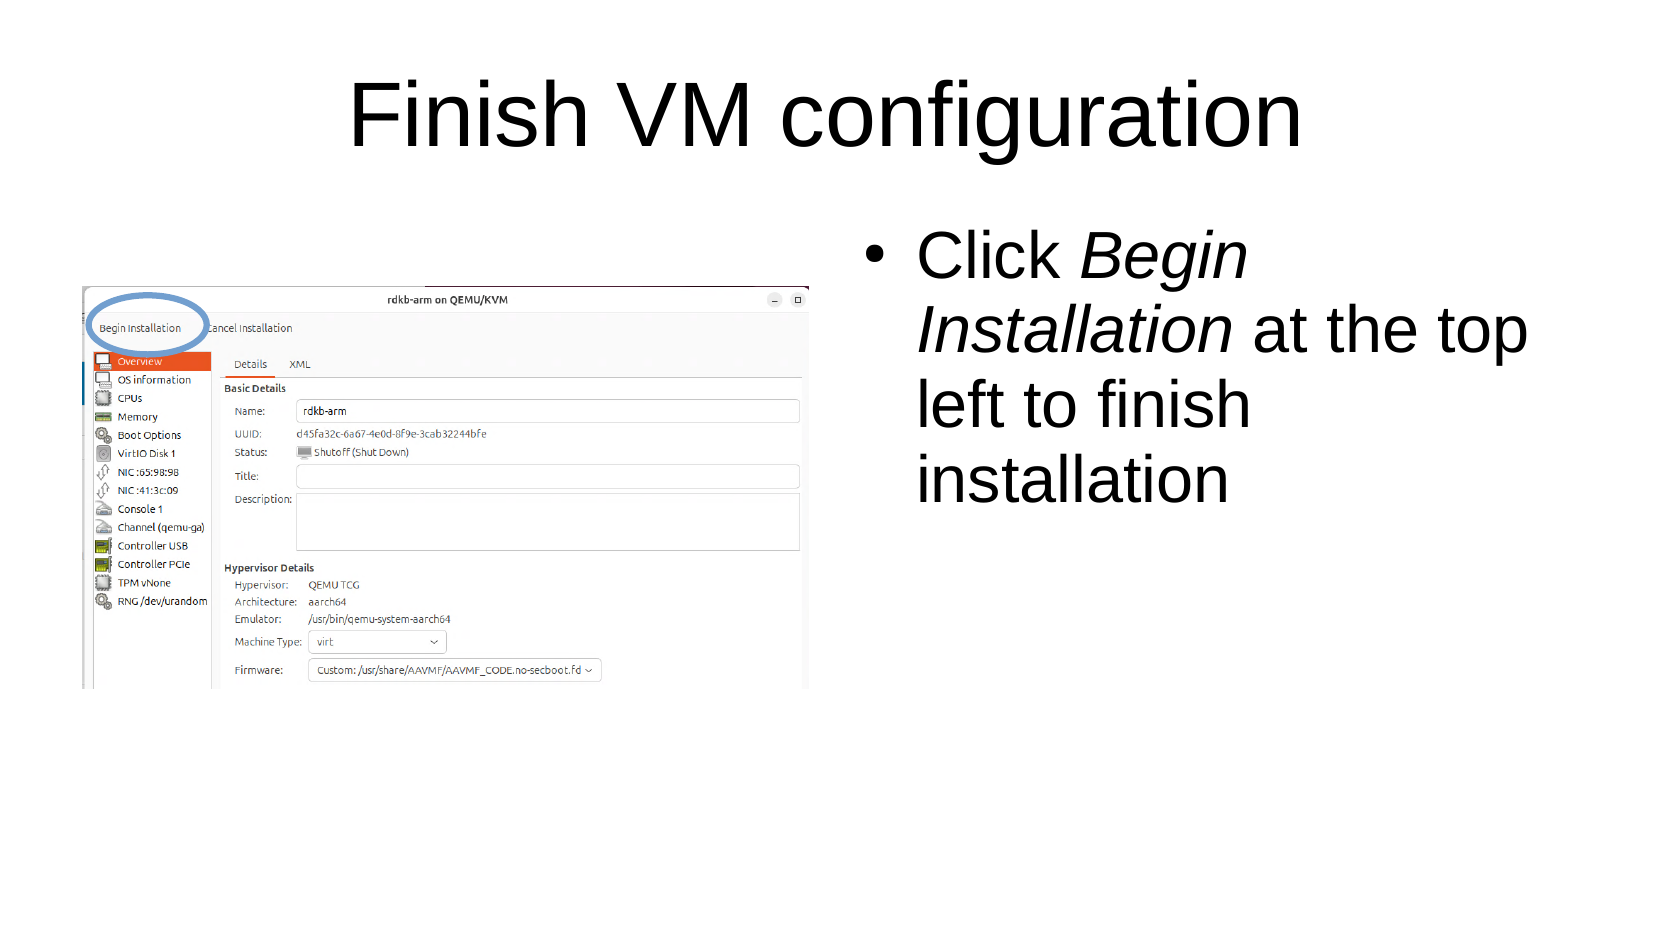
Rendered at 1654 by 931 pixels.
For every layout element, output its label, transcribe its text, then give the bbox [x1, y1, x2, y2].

list Click Begin Installation at the top left to finish installation [845, 217, 1572, 758]
picture [82, 286, 809, 689]
title Finish VM configuration [82, 37, 1571, 193]
